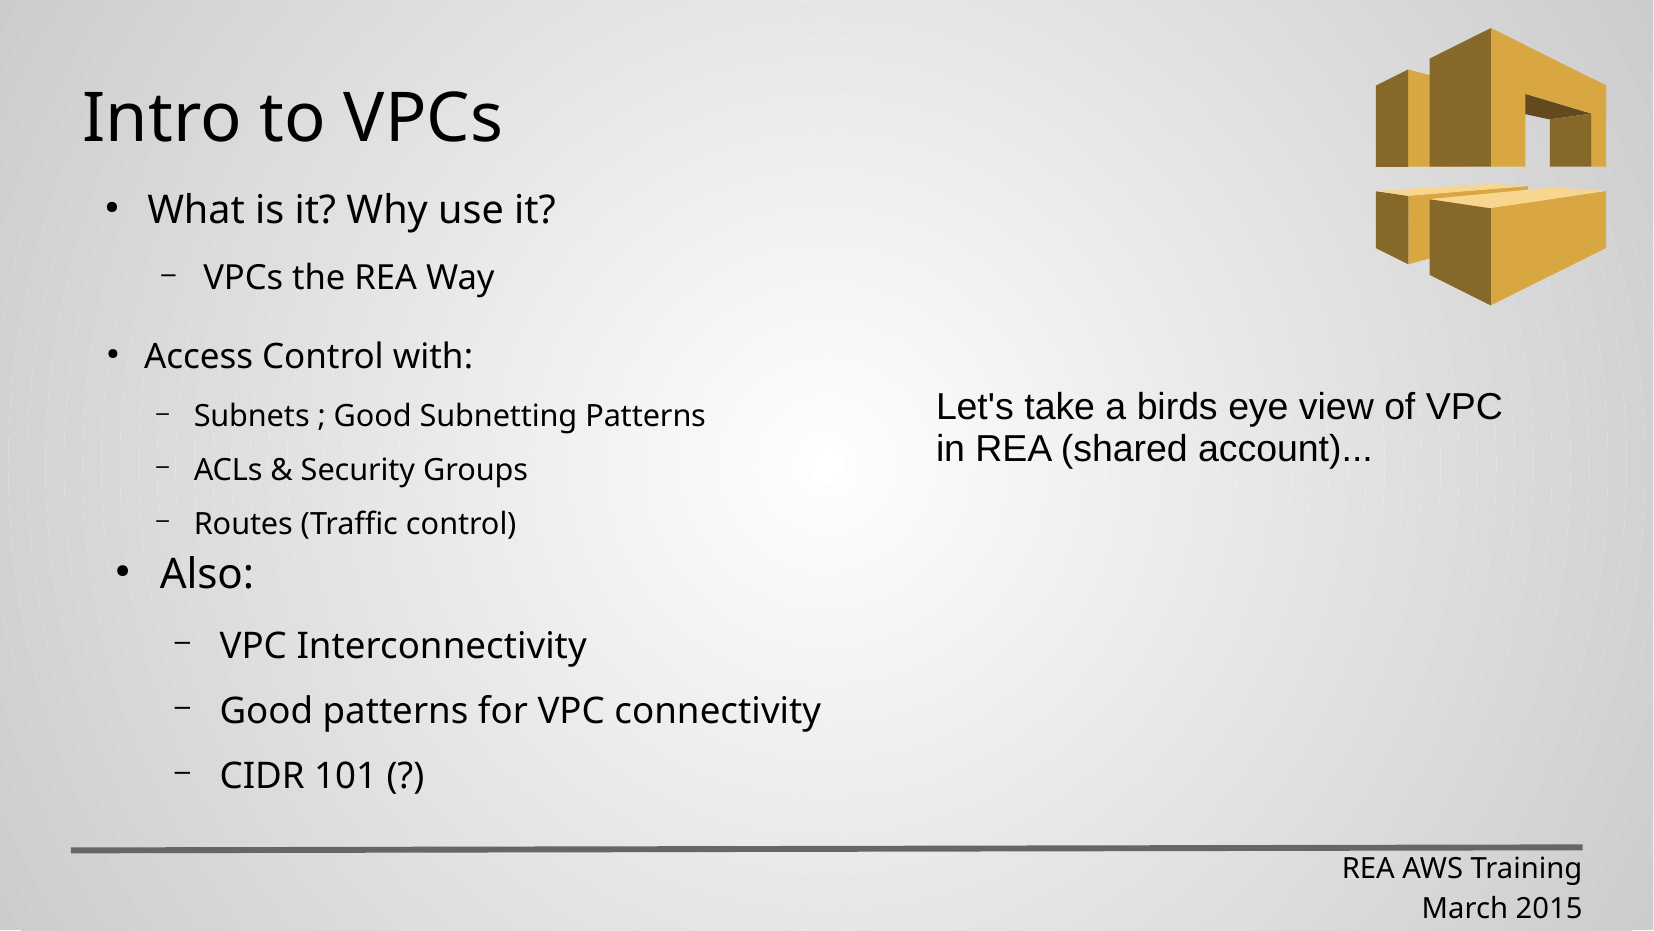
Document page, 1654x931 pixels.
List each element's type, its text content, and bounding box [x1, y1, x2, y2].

picture [1370, 23, 1607, 310]
list What is it? Why use it? VPCs the REA Way [91, 181, 1370, 300]
title Intro to VPCs [82, 37, 1370, 193]
text_box Let's take a birds eye view of VPC in REA (shared account)... [921, 377, 1536, 477]
list Access Control with: Subnets ; Good Subnetting Patterns ACLs & Security Groups Routes (Traffic control) [94, 330, 851, 544]
list Also: VPC Interconnectivity Good patterns for VPC connectivity CIDR 101 (?) [100, 543, 827, 804]
